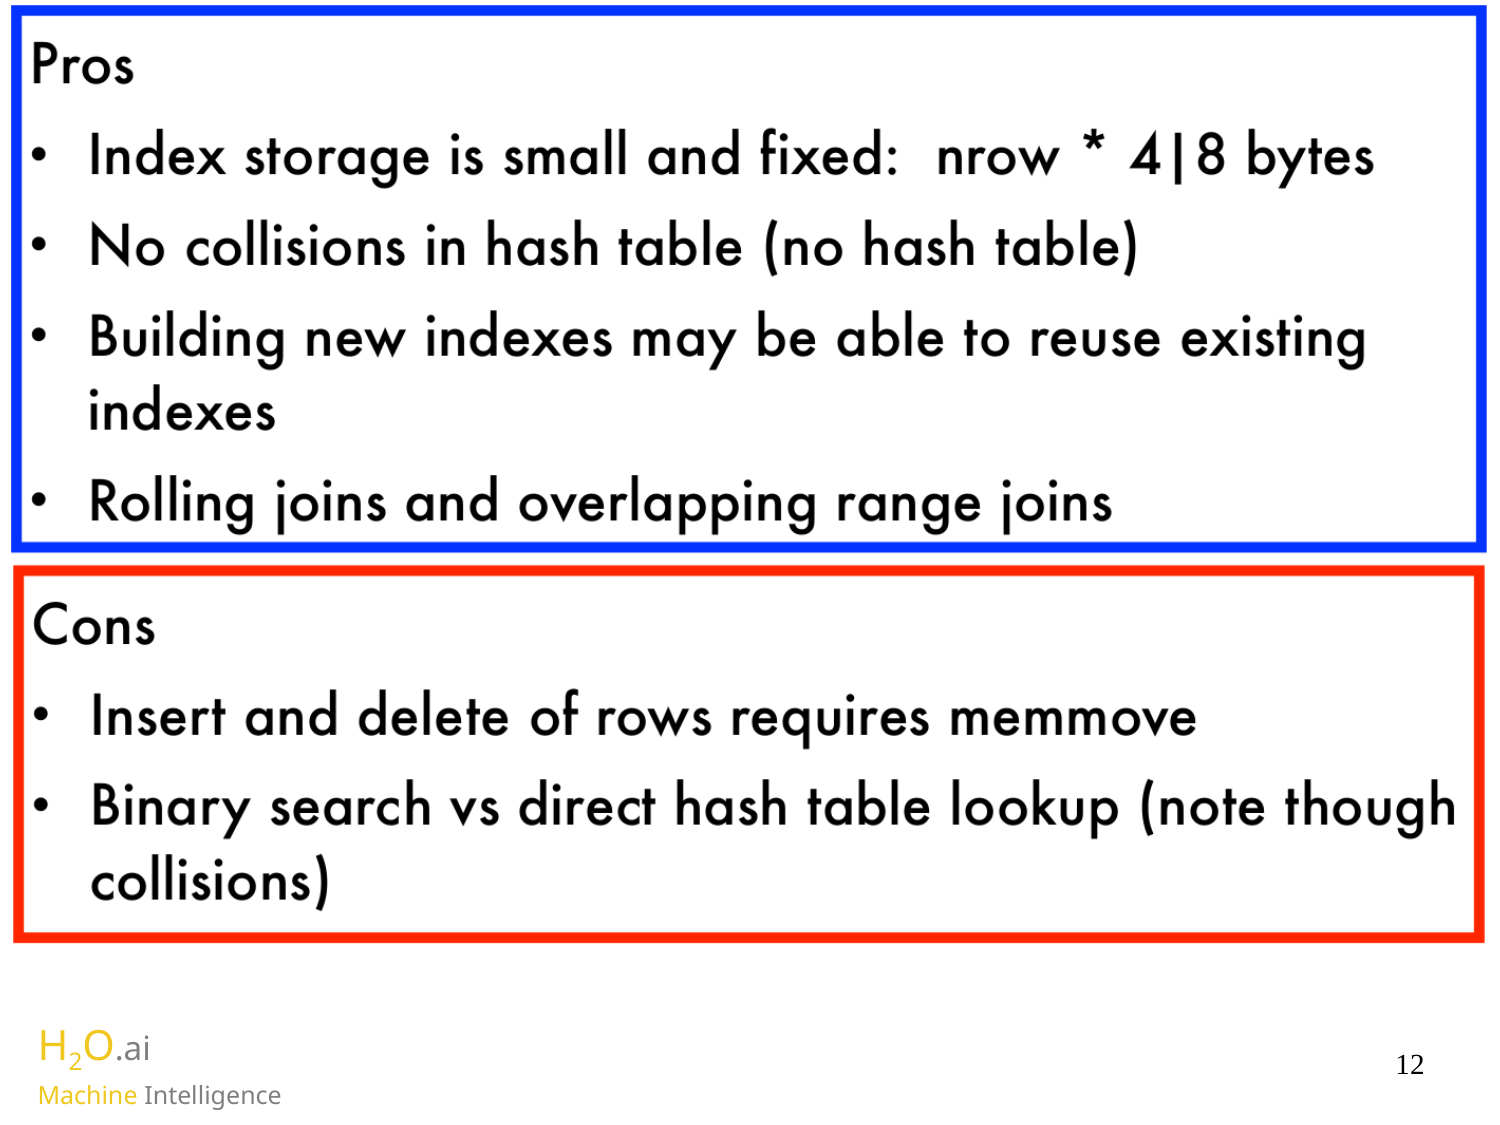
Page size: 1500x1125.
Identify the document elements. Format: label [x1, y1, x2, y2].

picture [10, 2, 1490, 960]
